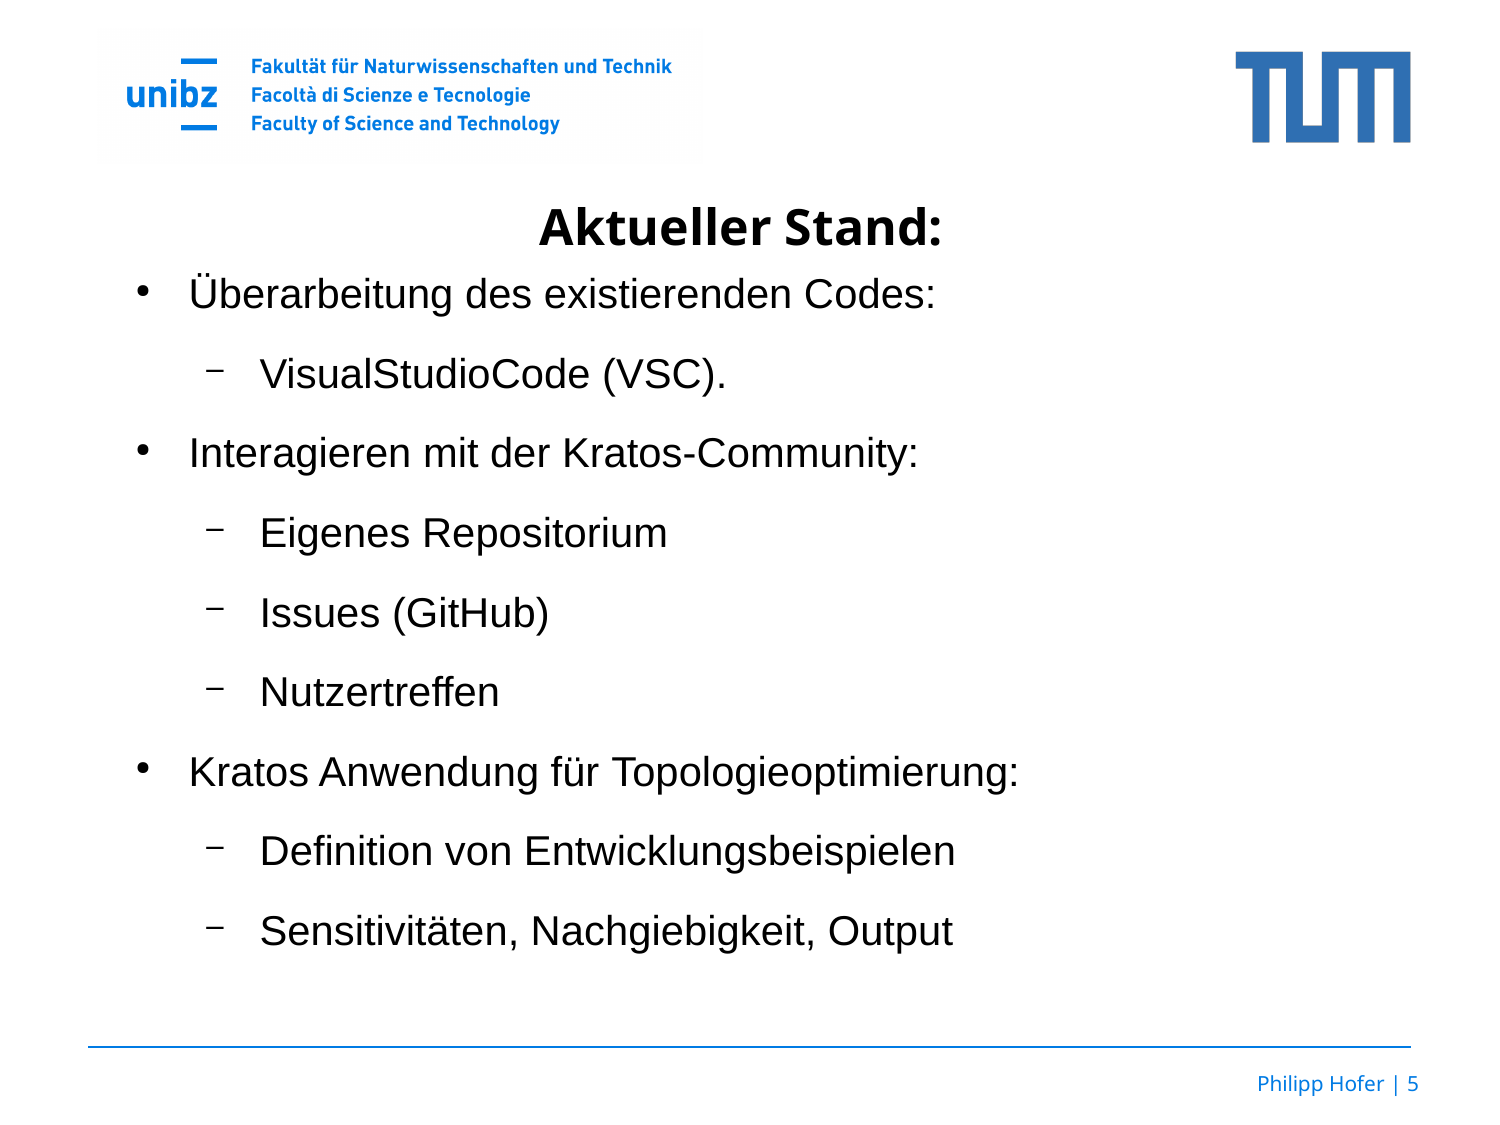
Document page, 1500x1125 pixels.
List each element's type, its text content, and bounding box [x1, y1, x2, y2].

text_box Aktueller Stand: [103, 137, 1397, 300]
picture [1145, 0, 1500, 233]
picture [97, 28, 703, 164]
text_box Überarbeitung des existierenden Codes: VisualStudioCode (VSC). Interagieren mit der Kratos-Community: Eigenes Repositorium Issues (GitHub) Nutzertreffen Kratos Anwendung für Topologieoptimierung: Definition von Entwicklungsbeispielen Sensitivitäten, Nachgiebigkeit, Output [103, 259, 1335, 996]
